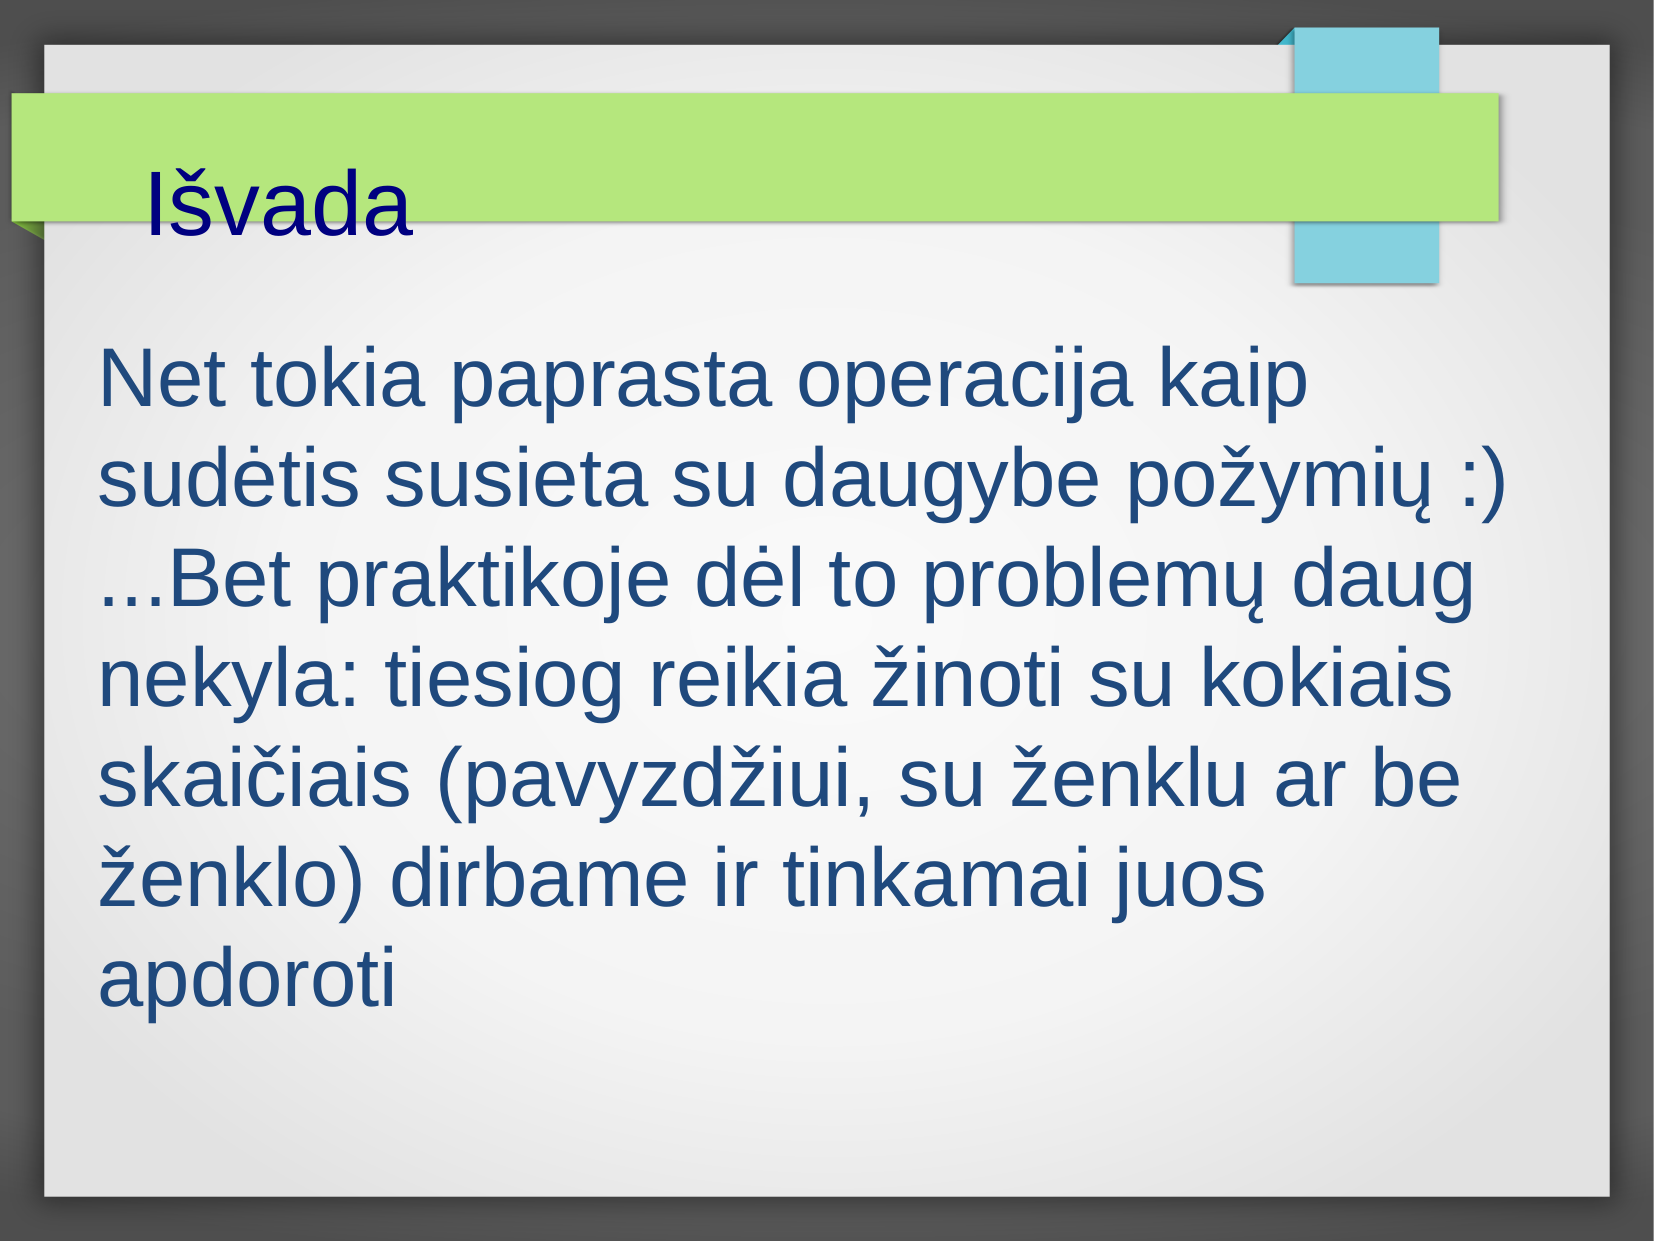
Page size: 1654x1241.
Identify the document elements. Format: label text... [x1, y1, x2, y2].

picture [0, 0, 1654, 1241]
list Net tokia paprasta operacija kaip sudėtis susieta su daugybe požymių :) ...Bet praktikoje dėl to problemų daug nekyla: tiesiog reikia žinoti su kokiais skaičiais (pavyzdžiui, su ženklu ar be ženklo) dirbame ir tinkamai juos apdoroti [82, 308, 1571, 1184]
title Išvada [82, 24, 1406, 269]
